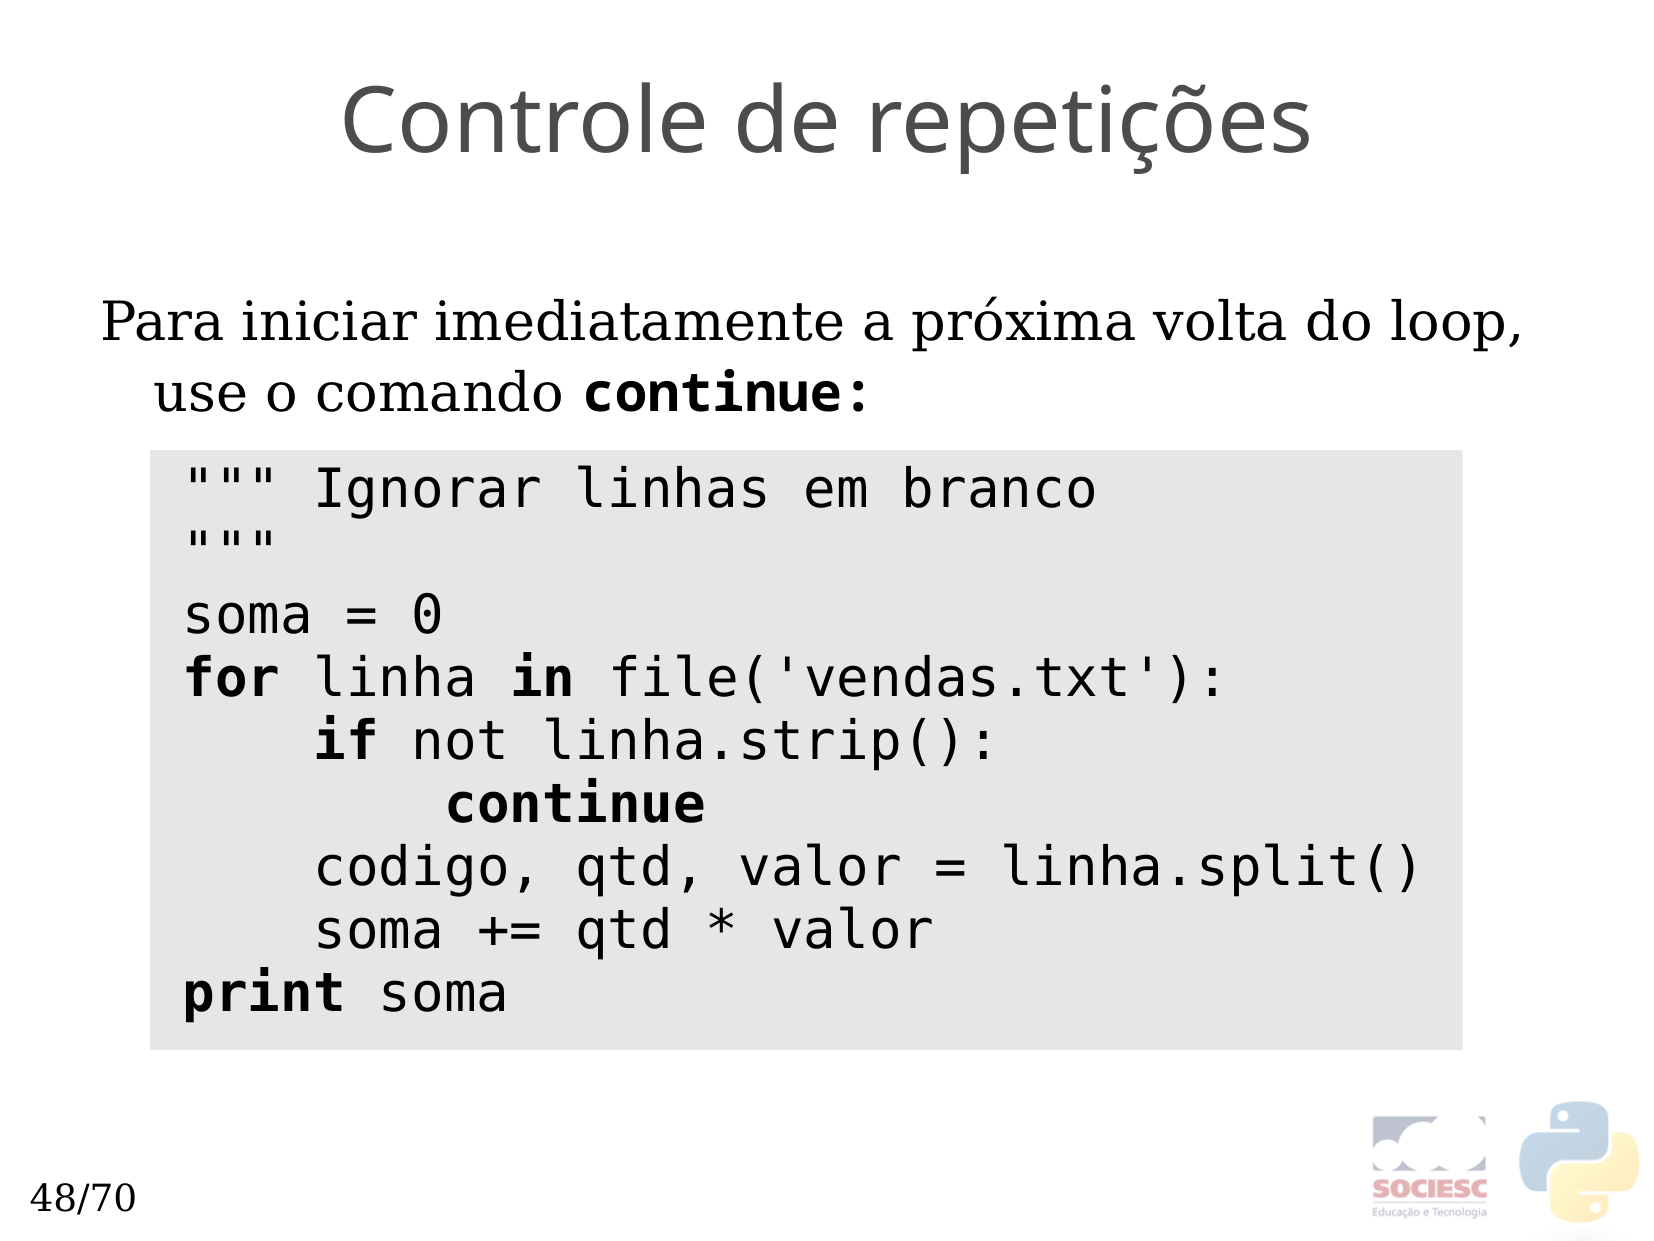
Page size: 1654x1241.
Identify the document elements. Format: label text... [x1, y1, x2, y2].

picture [1340, 1084, 1654, 1241]
title Controle de repetições [82, 13, 1571, 222]
list Para iniciar imediatamente a próxima volta do loop, use o comando continue: [82, 290, 1571, 1109]
text_box """ Ignorar linhas em branco """ soma = 0 for linha in file('vendas.txt'): if not linha.strip(): continue codigo, qtd, valor = linha.split() soma += qtd * valor print soma [150, 450, 1463, 1051]
